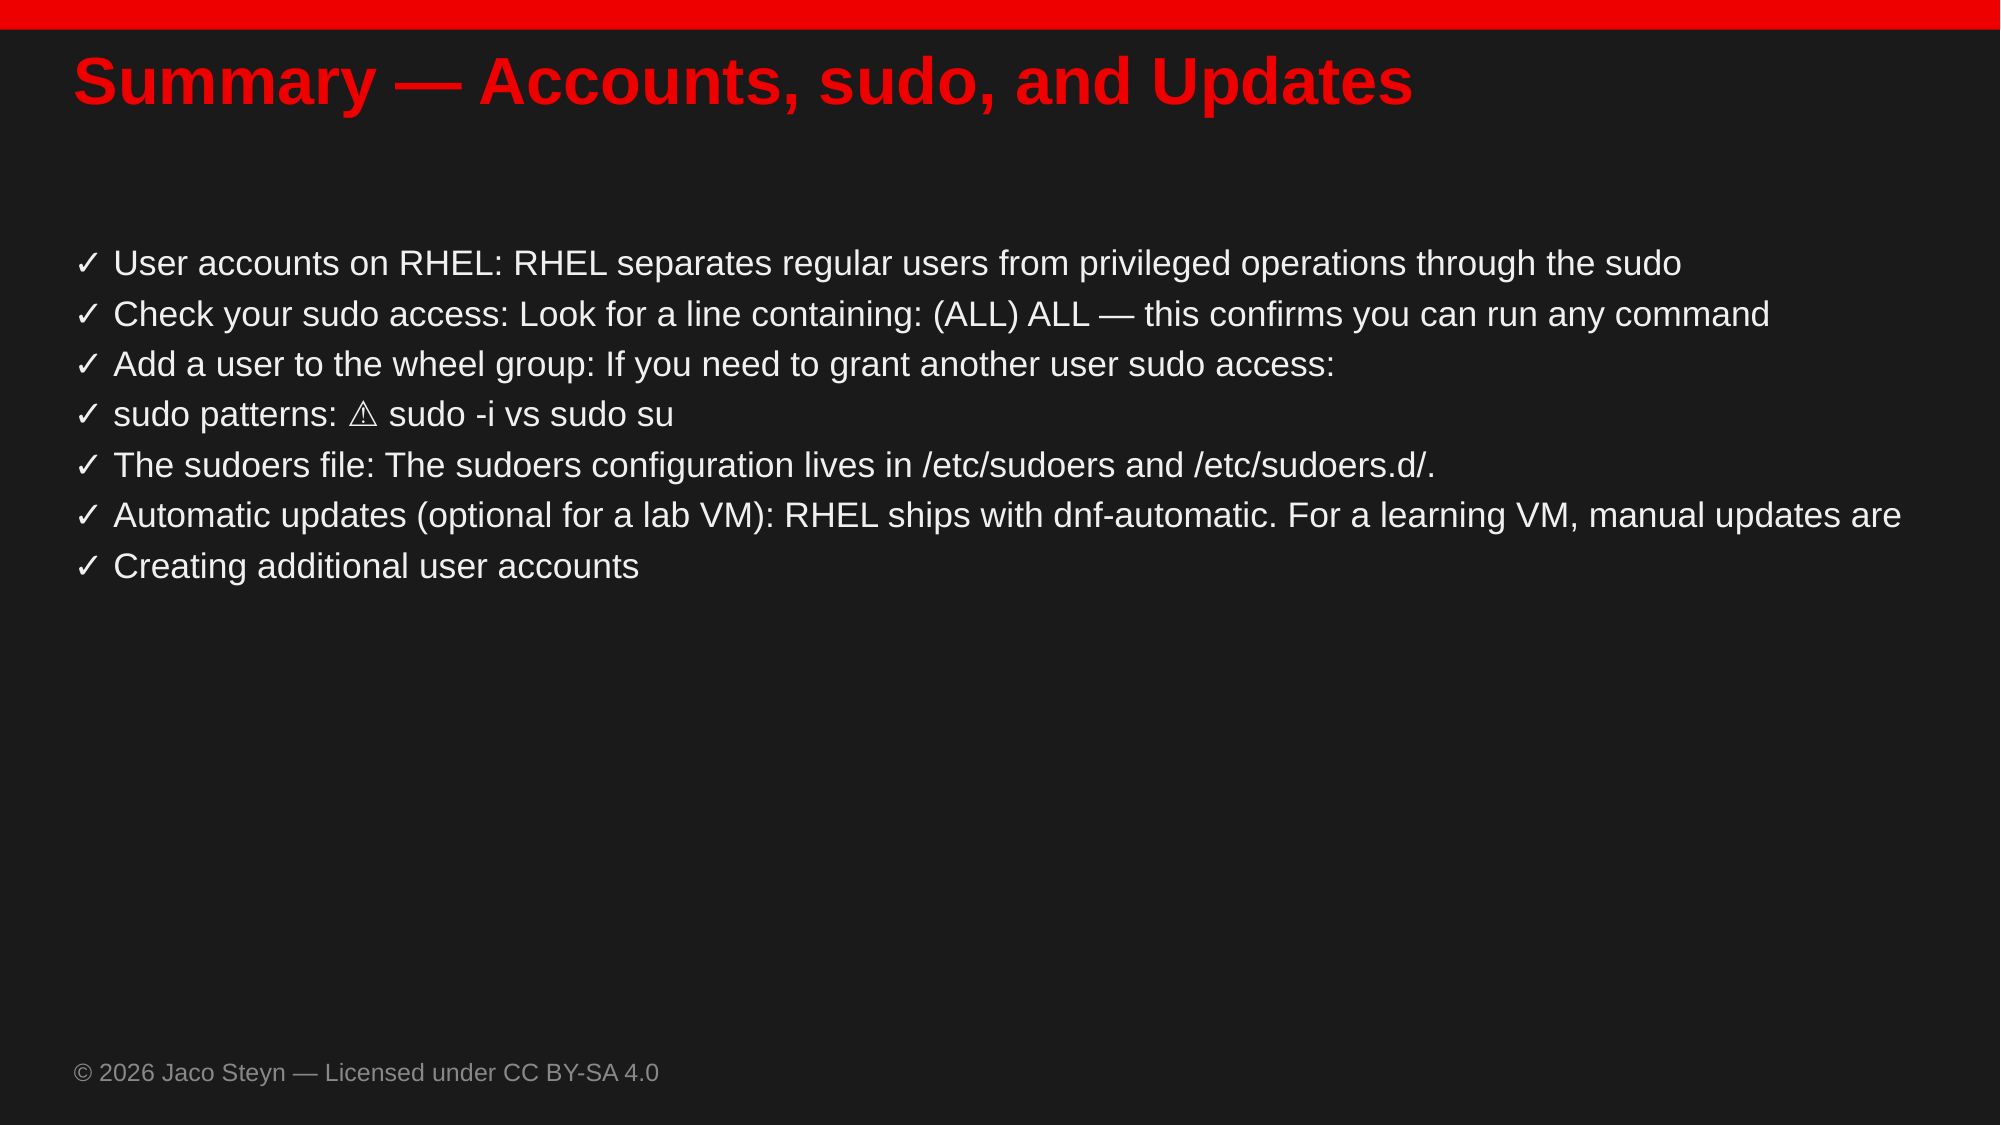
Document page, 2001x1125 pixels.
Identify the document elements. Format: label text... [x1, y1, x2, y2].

text_box [0, 0, 2001, 30]
text_box ✓ User accounts on RHEL: RHEL separates regular users from privileged operations through the sudo ✓ Check your sudo access: Look for a line containing: (ALL) ALL — this confirms you can run any command ✓ Add a user to the wheel group: If you need to grant another user sudo access: ✓ sudo patterns: ⚠️ sudo -i vs sudo su ✓ The sudoers file: The sudoers configuration lives in /etc/sudoers and /etc/sudoers.d/. ✓ Automatic updates (optional for a lab VM): RHEL ships with dnf-automatic. For a learning VM, manual updates are ✓ Creating additional user accounts [59, 236, 1942, 1037]
text_box © 2026 Jaco Steyn — Licensed under CC BY-SA 4.0 [59, 1051, 1942, 1093]
text_box Summary — Accounts, sudo, and Updates [59, 36, 1942, 208]
